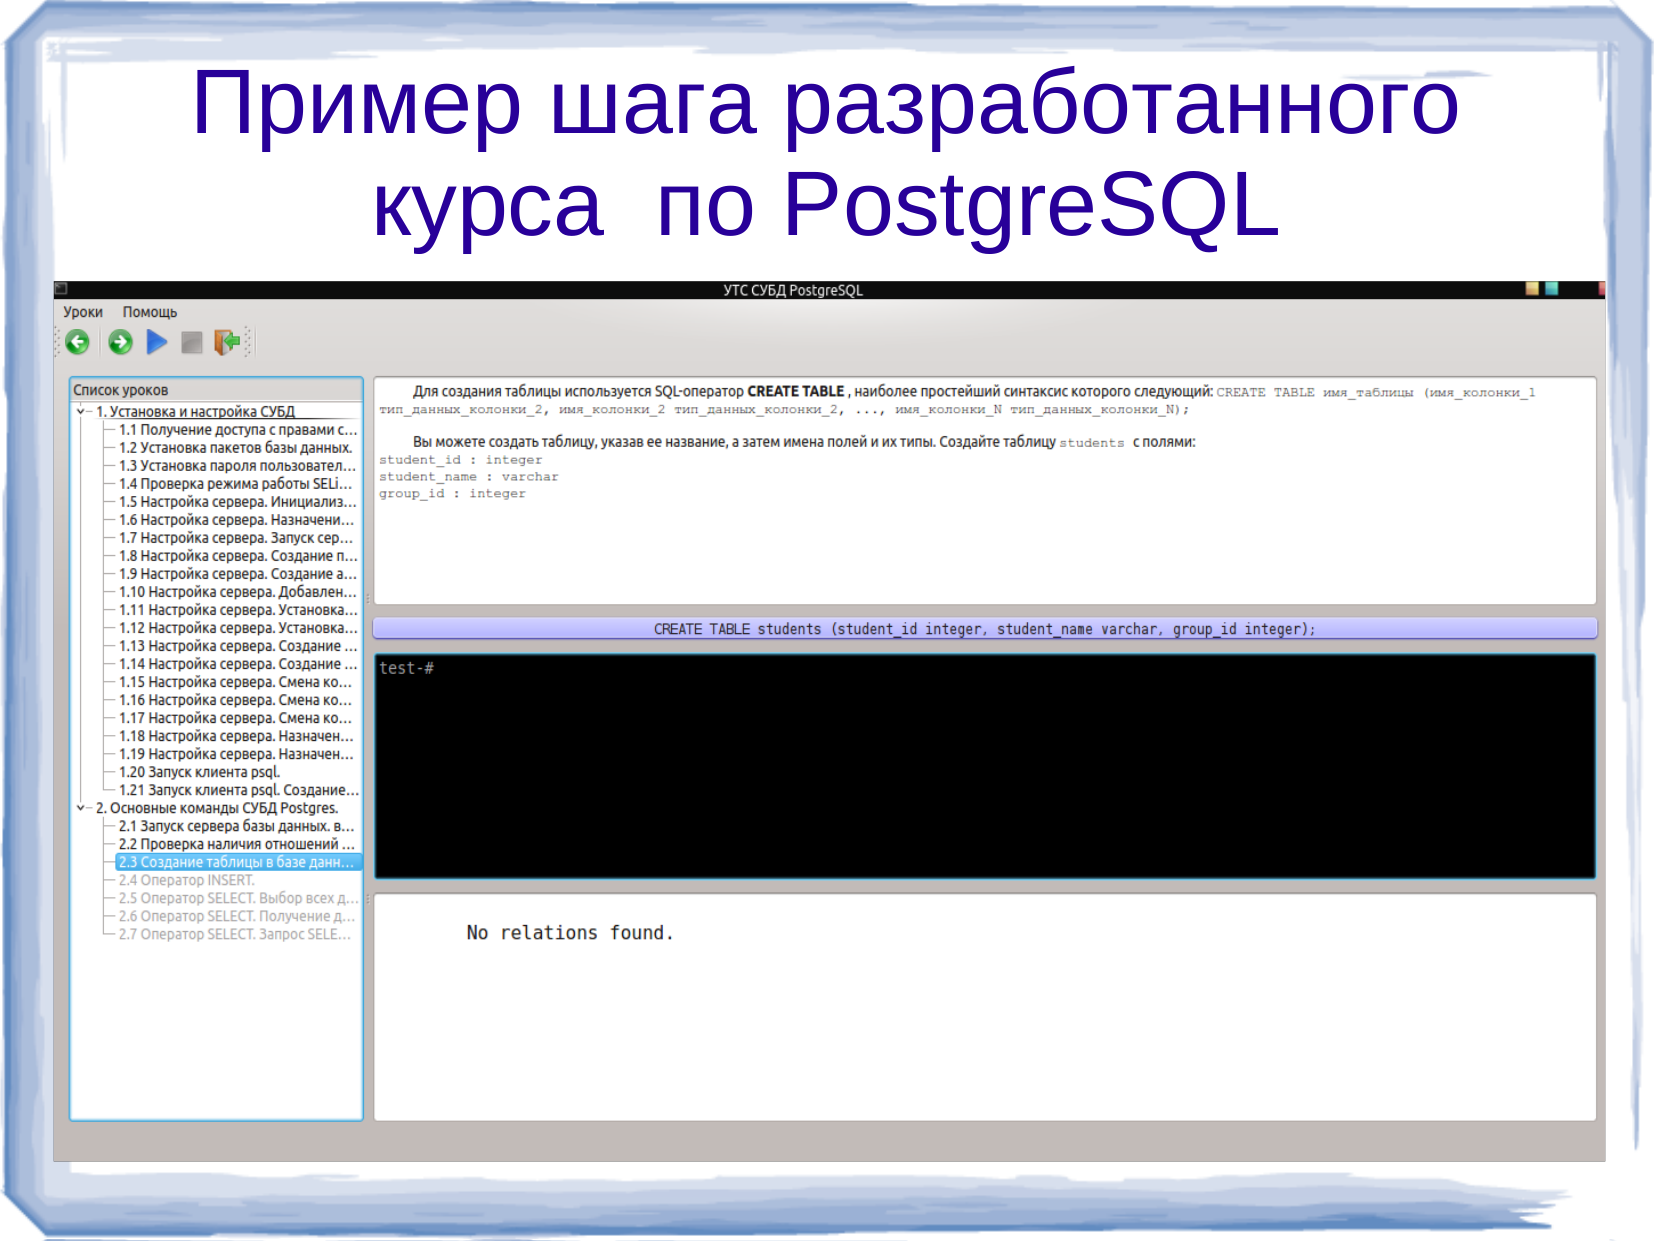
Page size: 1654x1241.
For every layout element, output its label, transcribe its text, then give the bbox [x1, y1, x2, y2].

picture [0, 0, 1654, 1241]
title Пример шага разработанного курса по PostgreSQL [82, 49, 1571, 257]
